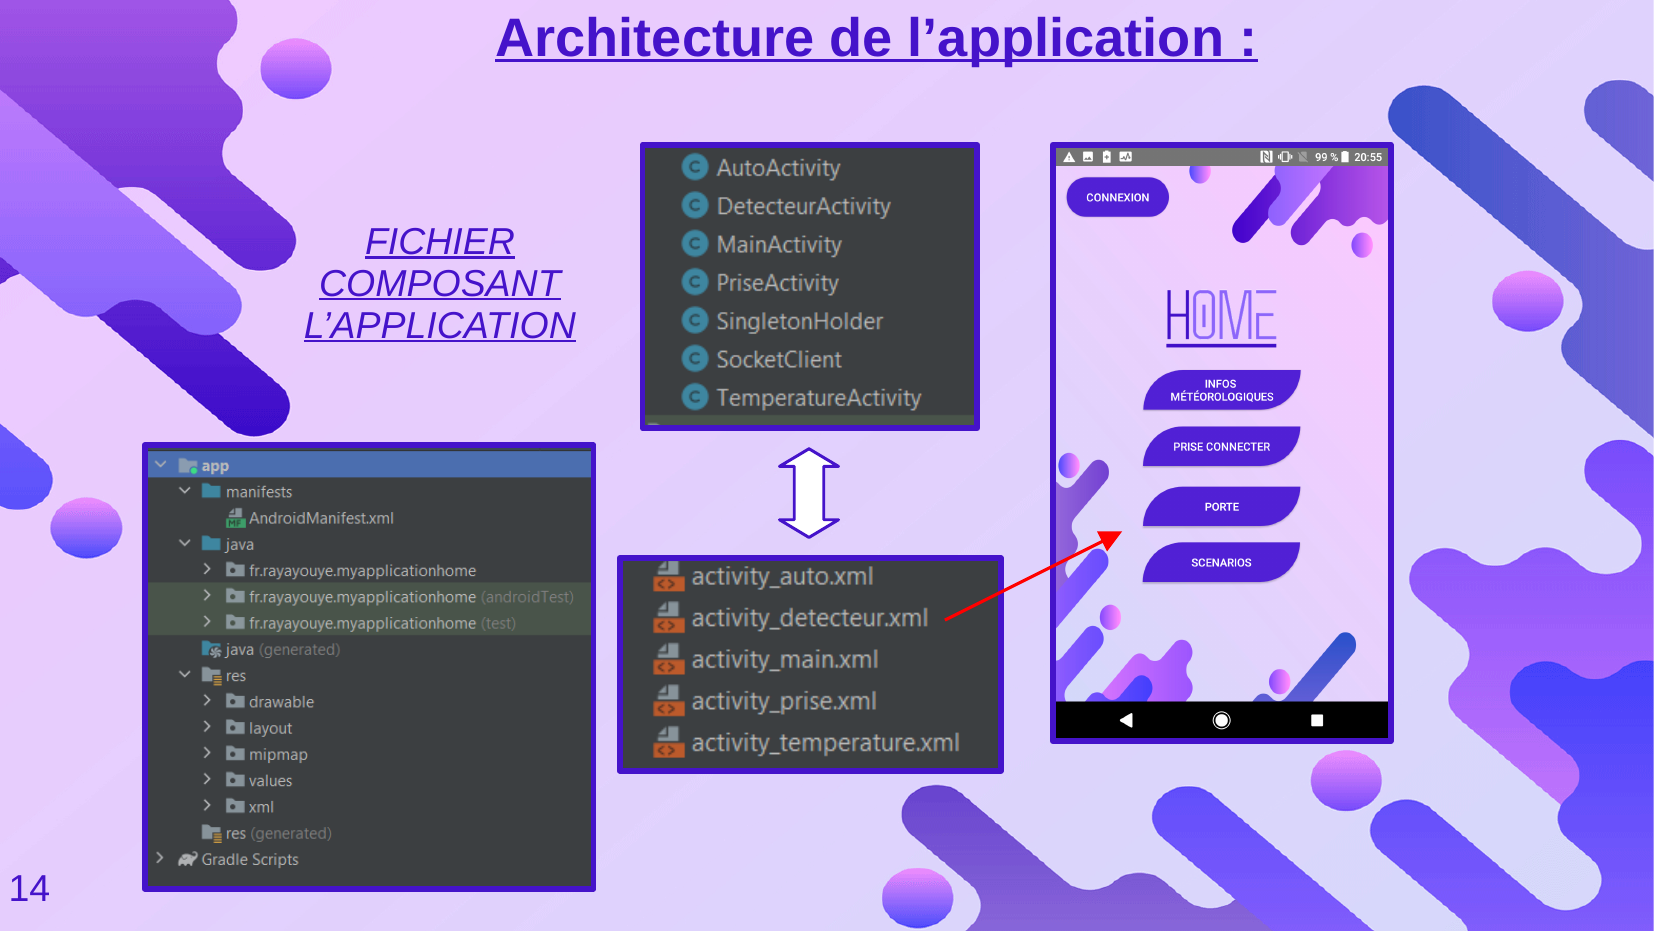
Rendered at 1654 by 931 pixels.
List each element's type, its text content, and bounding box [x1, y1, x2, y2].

text_box Architecture de l’application : [360, 0, 1394, 76]
text_box 14 [0, 860, 66, 931]
text_box [779, 448, 839, 538]
text_box FICHIER COMPOSANT L’APPLICATION [277, 212, 603, 396]
picture [0, 0, 1654, 931]
